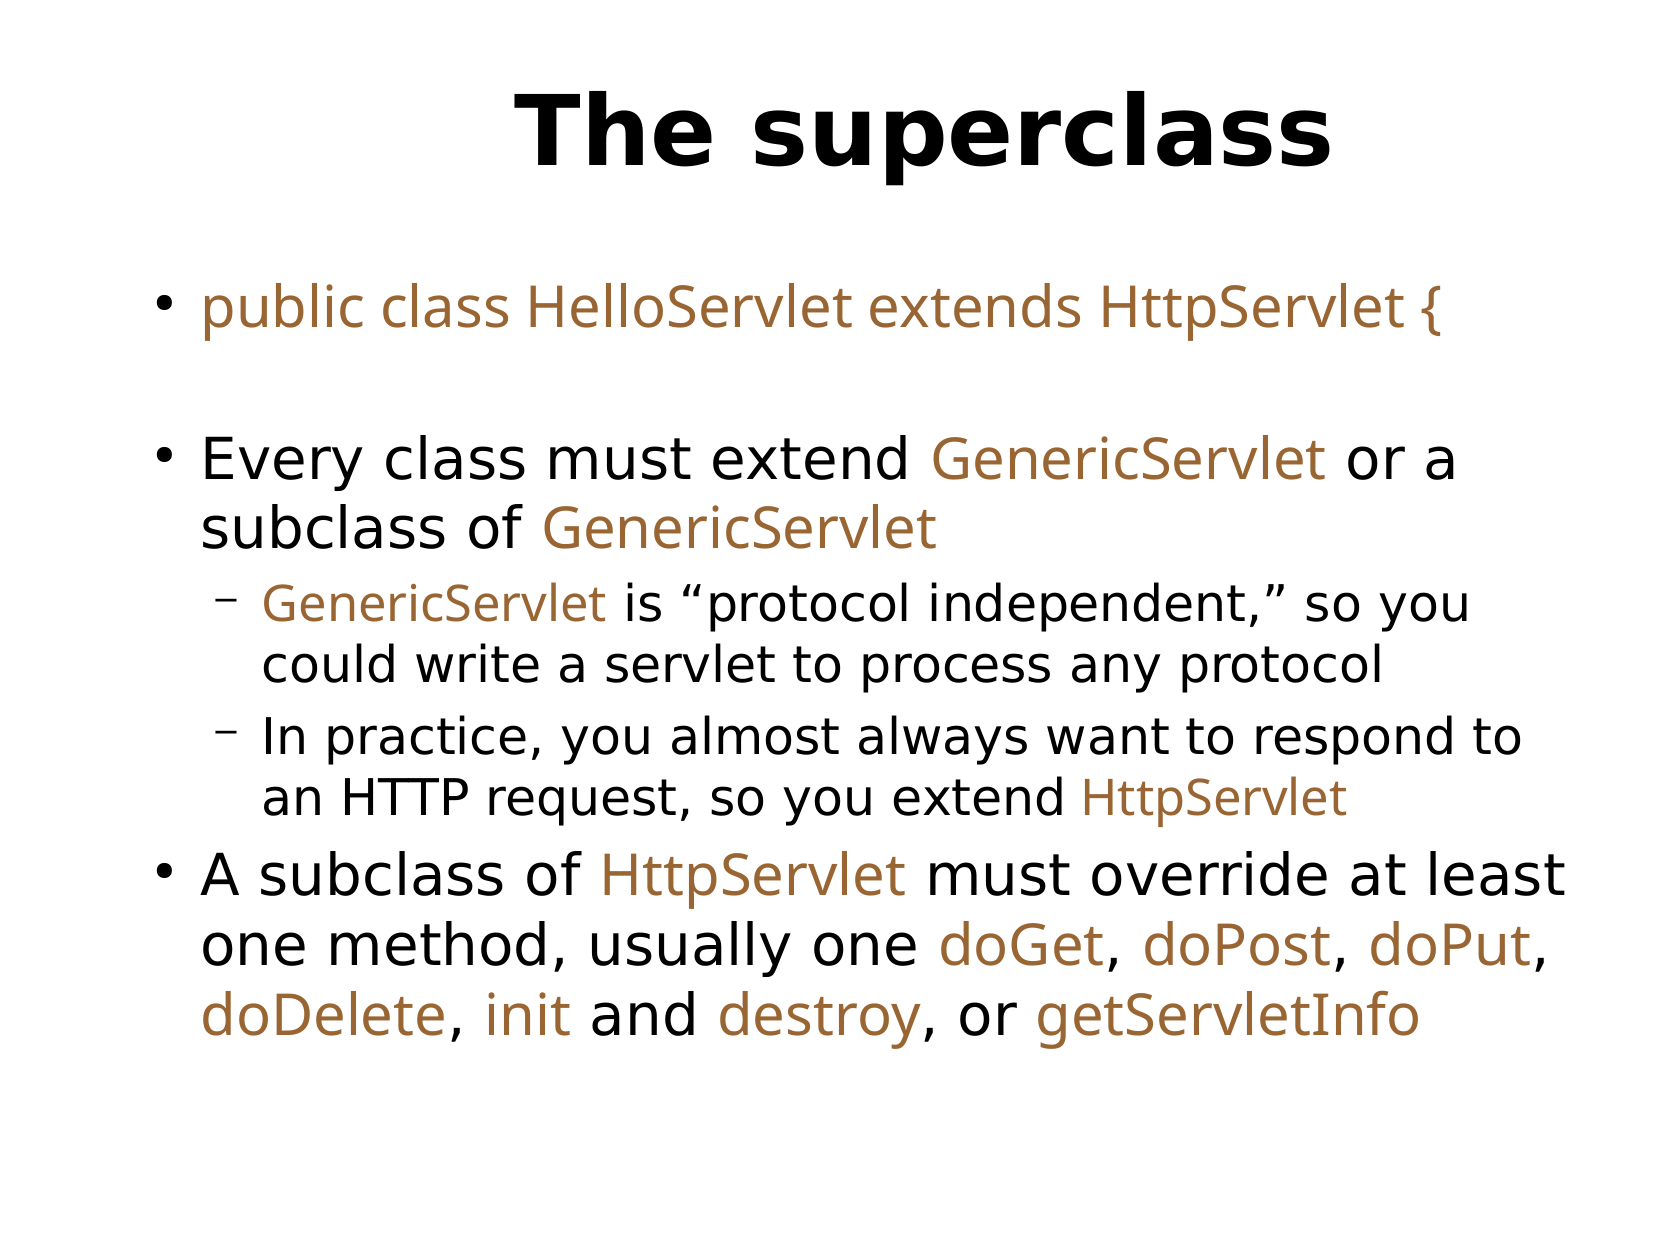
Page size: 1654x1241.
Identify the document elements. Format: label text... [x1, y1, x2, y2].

title The superclass [220, 41, 1630, 193]
list public class HelloServlet extends HttpServlet { Every class must extend GenericServlet or a subclass of GenericServlet GenericServlet is “protocol independent,” so you could write a servlet to process any protocol In practice, you almost always want to respond to an HTTP request, so you extend HttpServlet A subclass of HttpServlet must override at least one method, usually one doGet, doPost, doPut, doDelete, init and destroy, or getServletInfo [123, 261, 1585, 1103]
